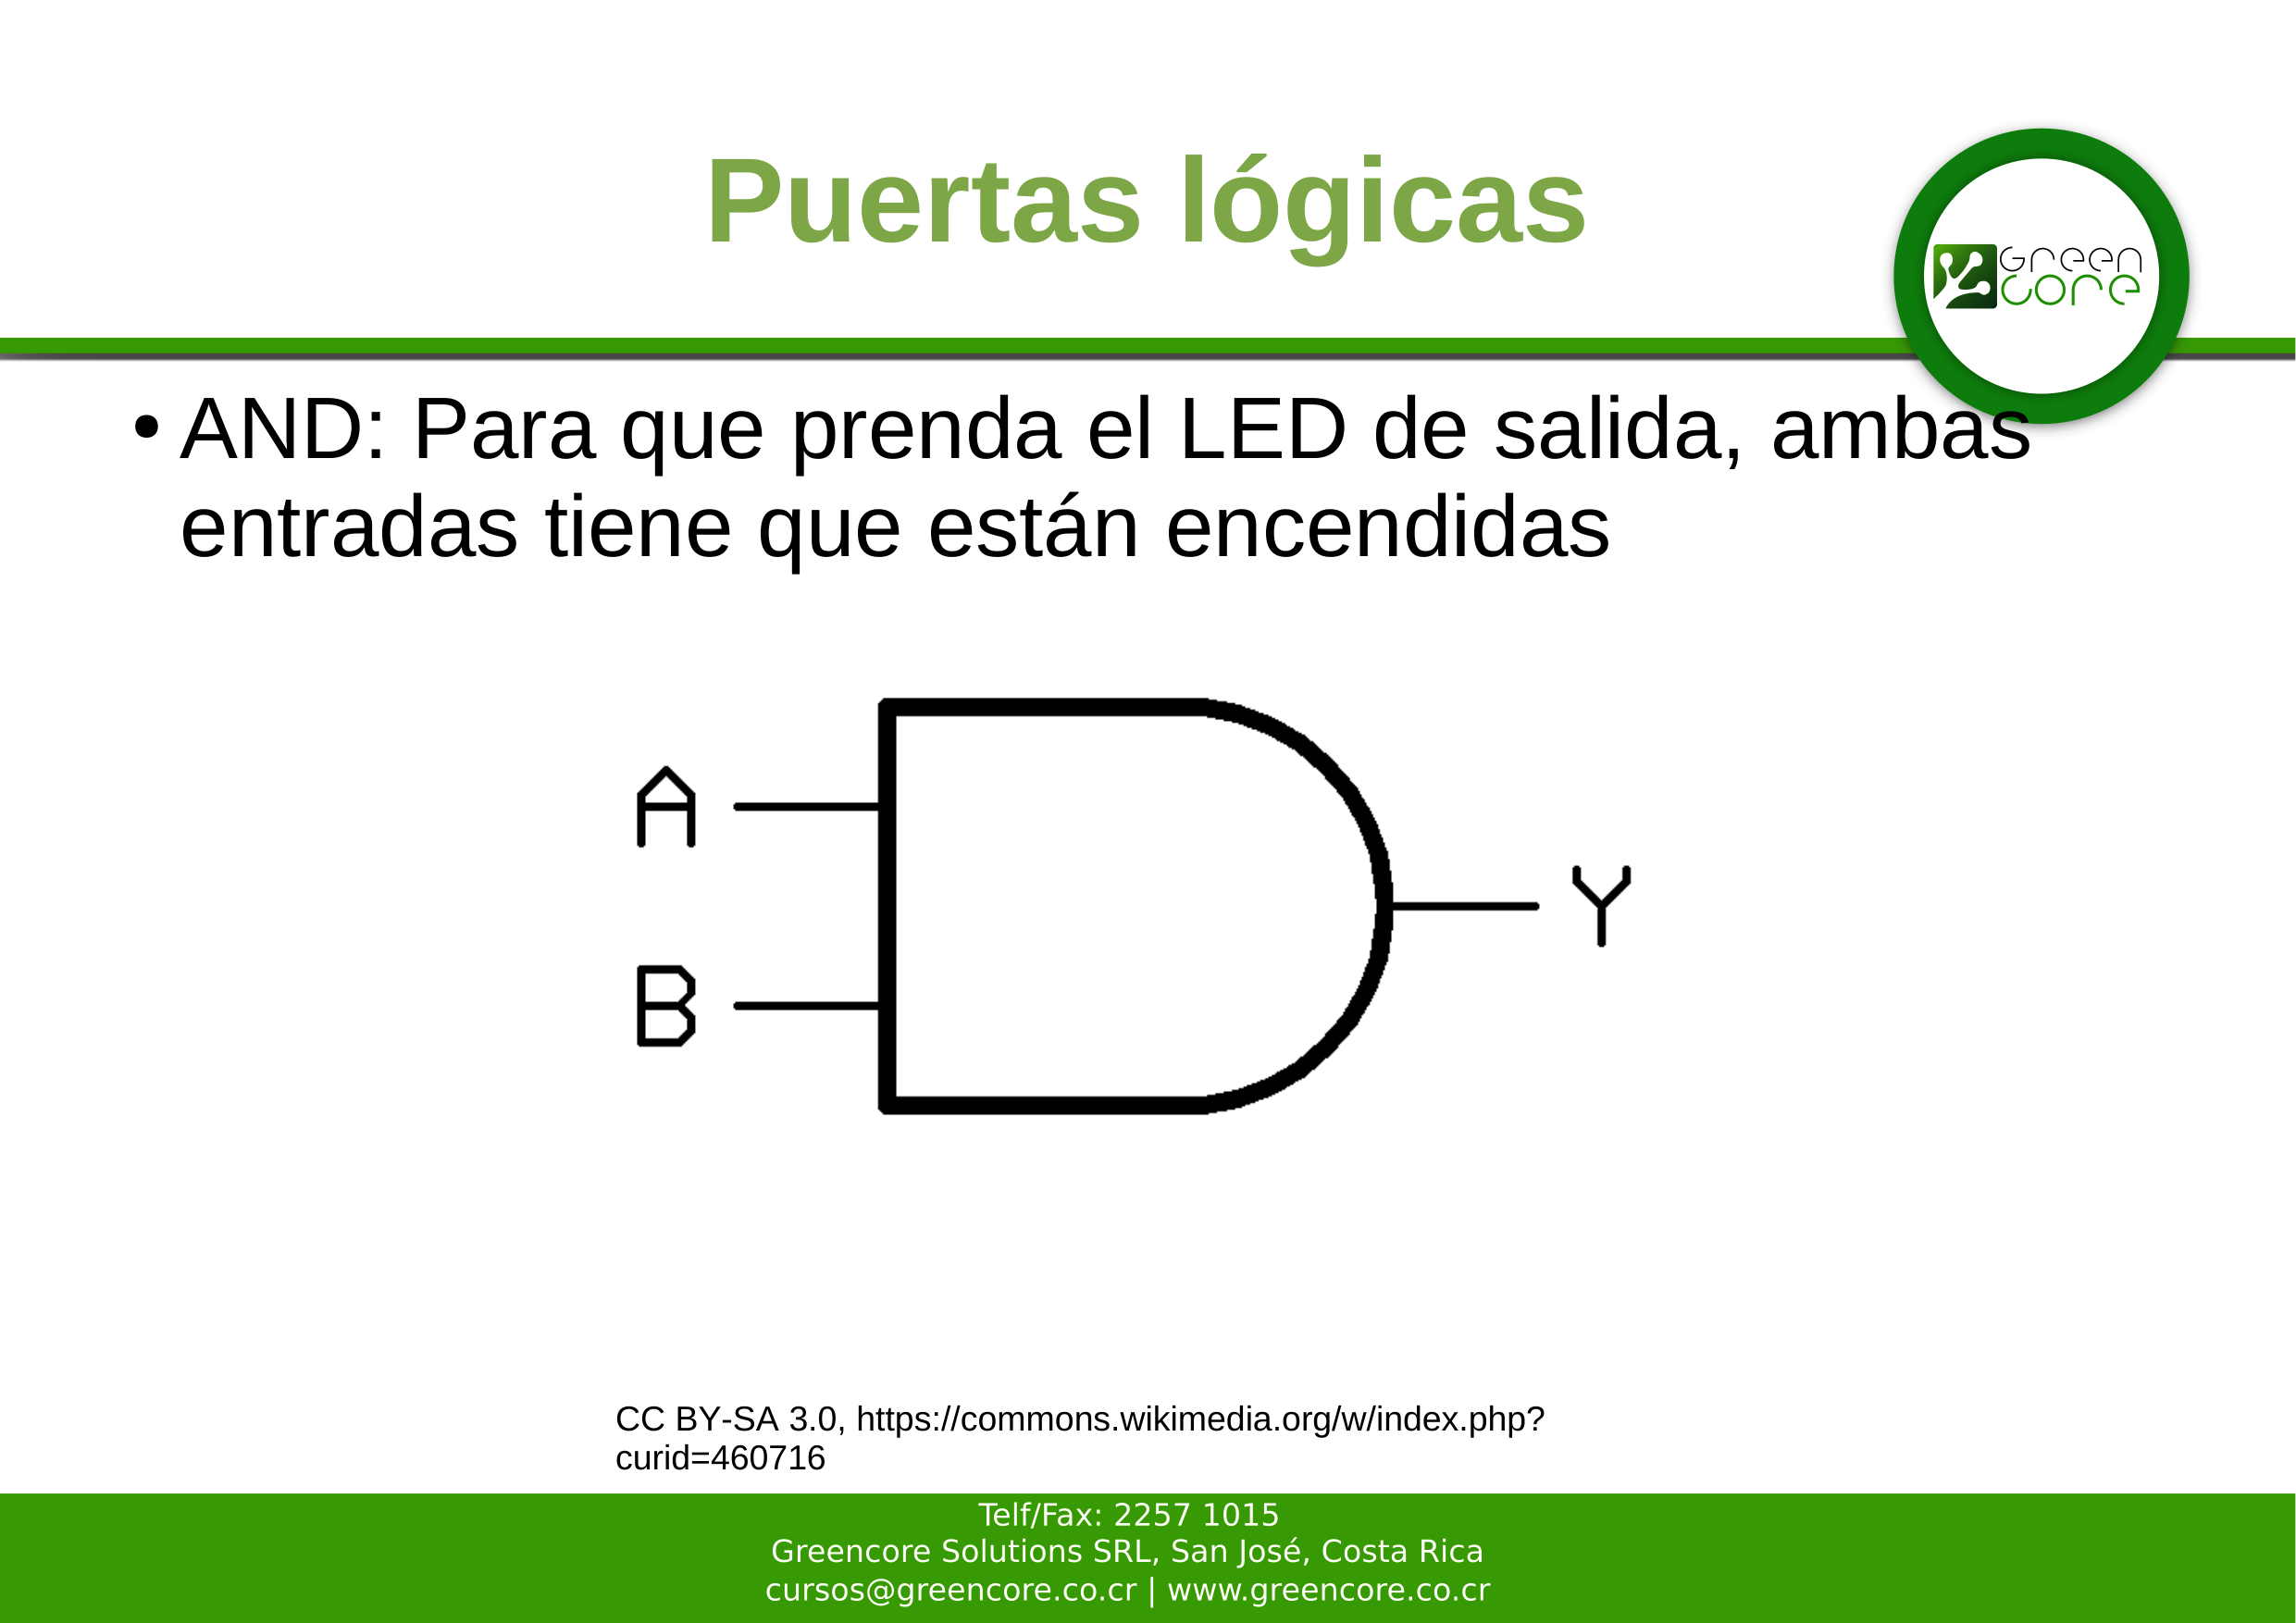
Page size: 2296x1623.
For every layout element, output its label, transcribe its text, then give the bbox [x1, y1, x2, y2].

picture [0, 0, 2296, 1623]
text_box CC BY-SA 3.0, https://commons.wikimedia.org/w/index.php?curid=460716 [602, 1393, 1766, 1445]
title Puertas lógicas [115, 64, 2181, 336]
list AND: Para que prenda el LED de salida, ambas entradas tiene que están encendidas [115, 379, 2181, 1321]
